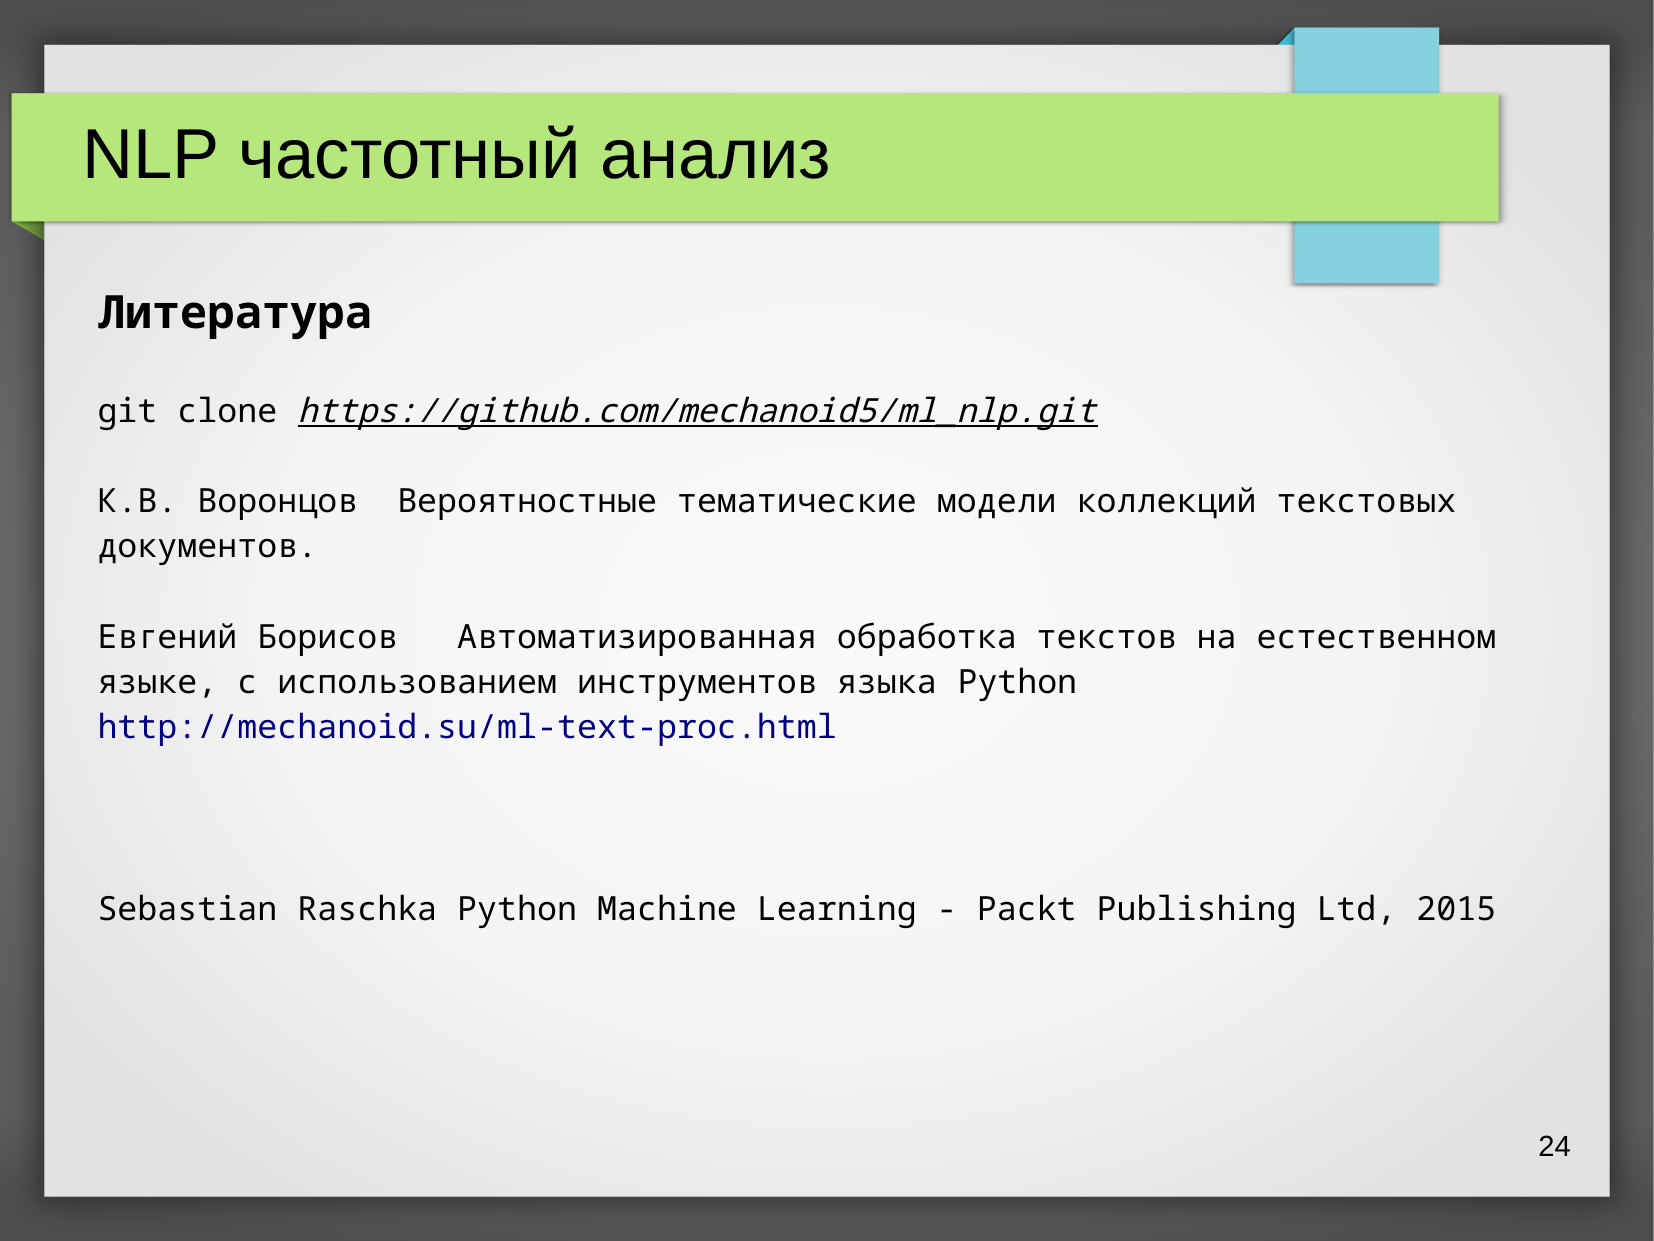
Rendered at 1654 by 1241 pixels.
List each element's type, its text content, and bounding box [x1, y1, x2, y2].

text_box Литература git clone https://github.com/mechanoid5/ml_nlp.git К.В. Воронцов Вероятностные тематические модели коллекций текстовых документов. Евгений Борисов Автоматизированная обработка текстов на естественном языке, с использованием инструментов языка Python http://mechanoid.su/ml-text-proc.html Sebastian Raschka Python Machine Learning - Packt Publishing Ltd, 2015 [82, 271, 1583, 934]
picture [0, 0, 1654, 1241]
title NLP частотный анализ [82, 113, 1406, 194]
